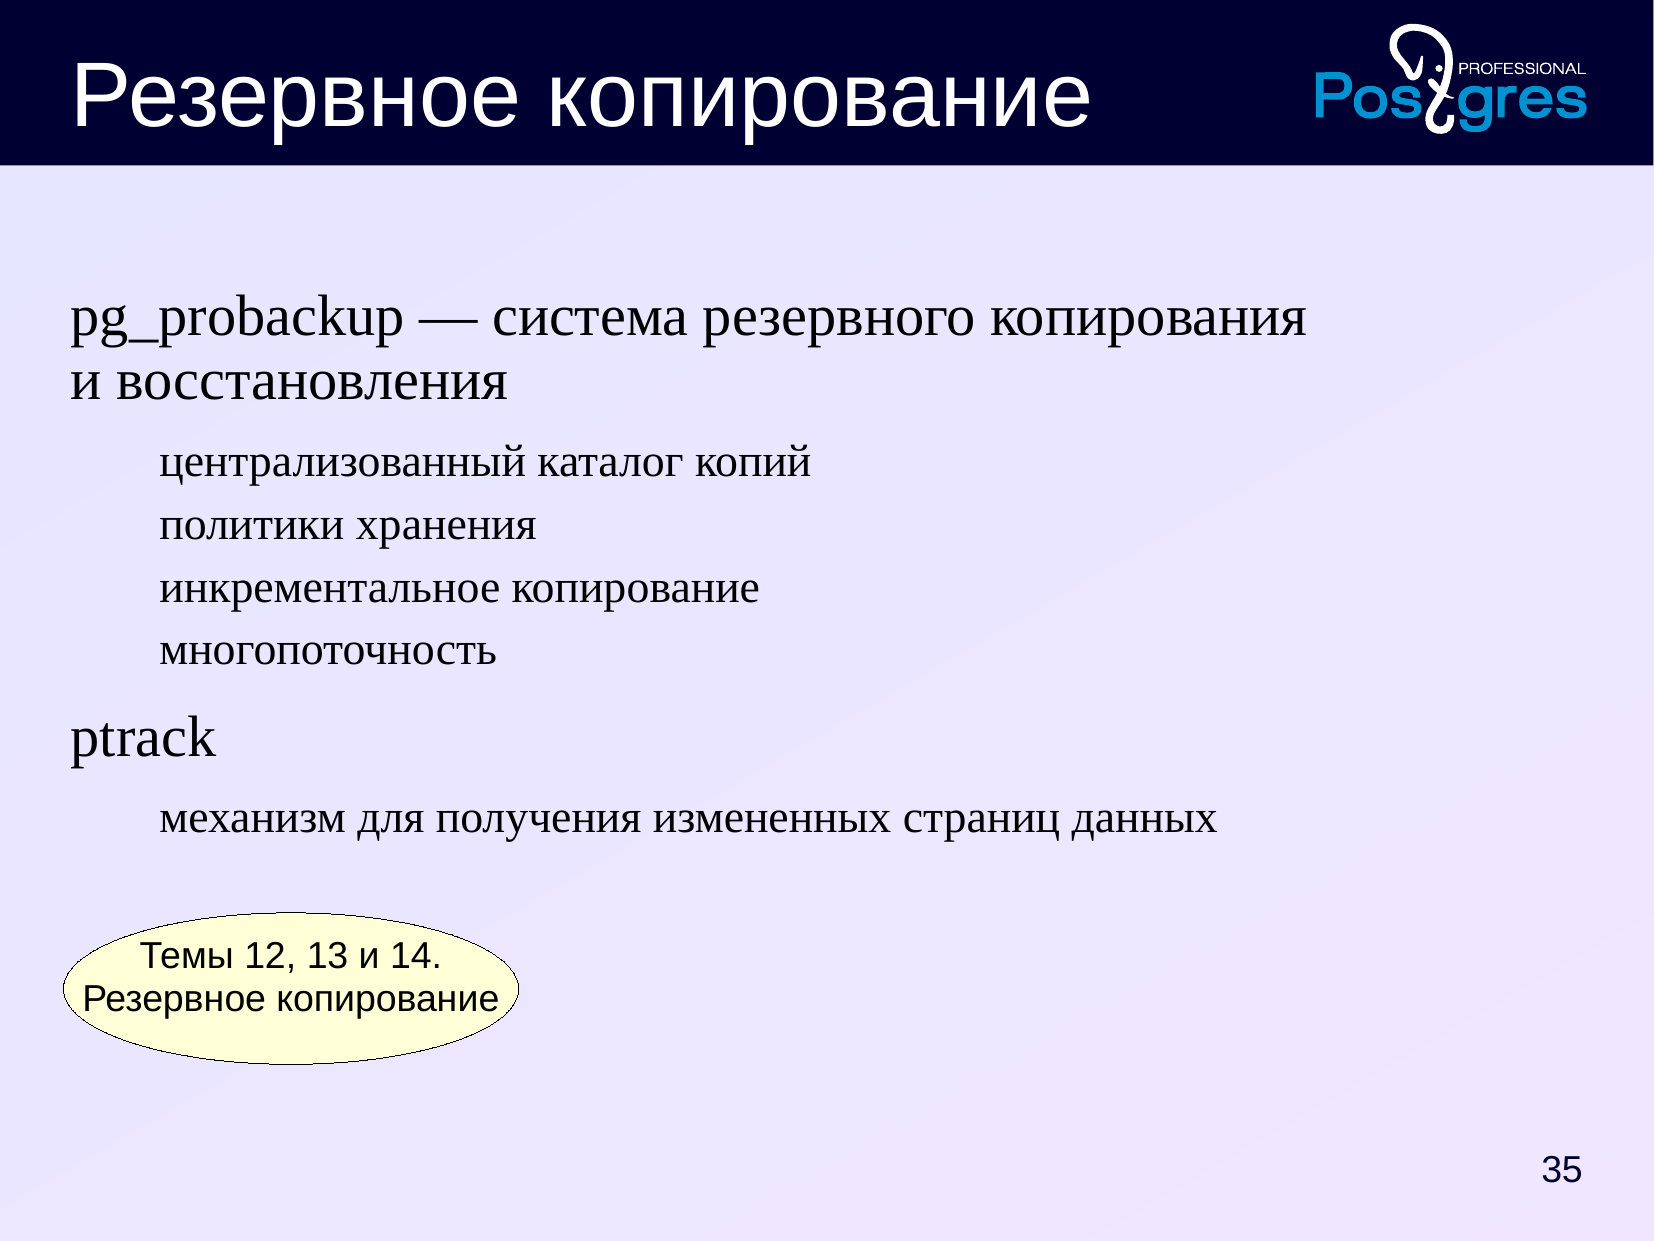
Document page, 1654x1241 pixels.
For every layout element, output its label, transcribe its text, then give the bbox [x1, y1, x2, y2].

text_box Темы 12, 13 и 14. Резервное копирование [63, 912, 519, 1065]
title Резервное копирование [70, 43, 1241, 147]
list pg_probackup — система резервного копирования и восстановления централизованный каталог копий политики хранения инкрементальное копирование многопоточность ptrack механизм для получения измененных страниц данных [70, 283, 1559, 1125]
